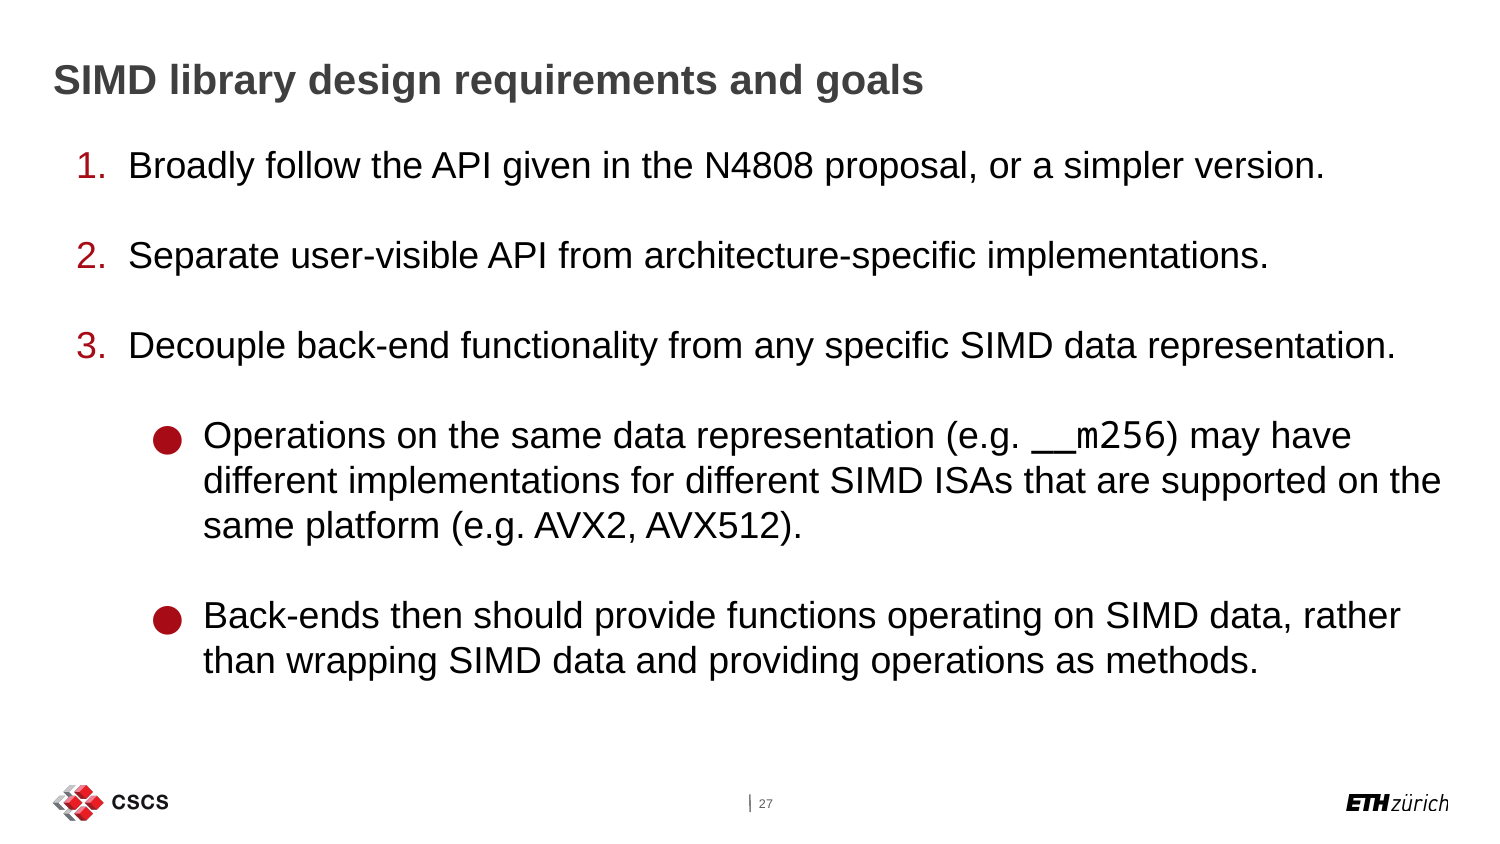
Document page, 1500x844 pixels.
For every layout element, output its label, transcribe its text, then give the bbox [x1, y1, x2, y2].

picture [43, 775, 177, 830]
list Broadly follow the API given in the N4808 proposal, or a simpler version. Separate user-visible API from architecture-specific implementations. Decouple back-end functionality from any specific SIMD data representation. Operations on the same data representation (e.g. __m256) may have different implementations for different SIMD ISAs that are supported on the same platform (e.g. AVX2, AVX512). Back-ends then should provide functions operating on SIMD data, rather than wrapping SIMD data and providing operations as methods. [53, 133, 1447, 767]
picture [1346, 794, 1448, 811]
title SIMD library design requirements and goals [53, 5, 1447, 112]
slide_number <number> [750, 794, 798, 813]
